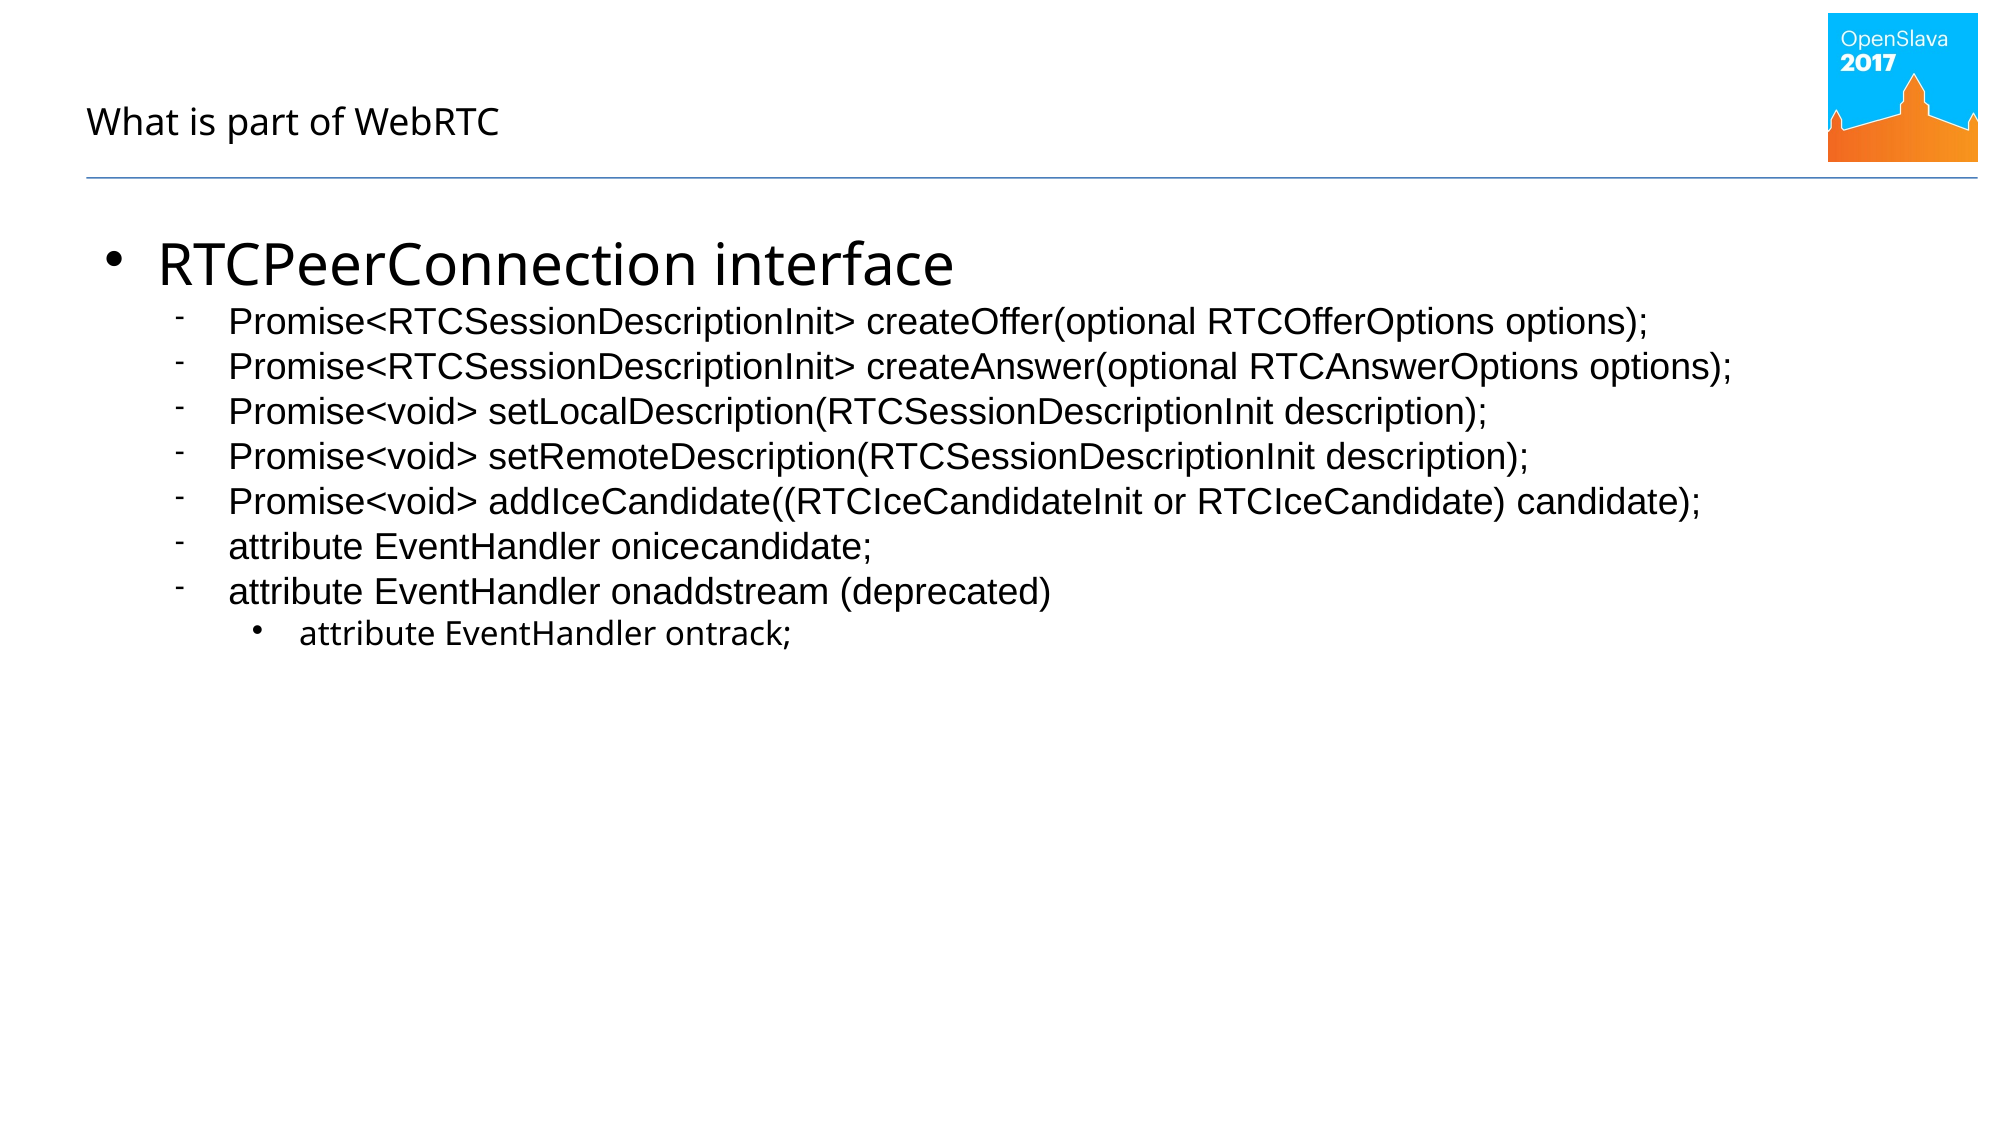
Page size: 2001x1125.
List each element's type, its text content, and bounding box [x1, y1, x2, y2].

text_box RTCPeerConnection interface Promise<RTCSessionDescriptionInit> createOffer(optional RTCOfferOptions options); Promise<RTCSessionDescriptionInit> createAnswer(optional RTCAnswerOptions options); Promise<void> setLocalDescription(RTCSessionDescriptionInit description); Promise<void> setRemoteDescription(RTCSessionDescriptionInit description); Promise<void> addIceCandidate((RTCIceCandidateInit or RTCIceCandidate) candidate); attribute EventHandler onicecandidate; attribute EventHandler onaddstream (deprecated) attribute EventHandler ontrack; [86, 226, 1829, 997]
picture [1868, 37, 1882, 44]
picture [1918, 37, 1924, 45]
picture [1829, 75, 1978, 162]
picture [1884, 54, 1895, 71]
text_box What is part of WebRTC [86, 62, 1829, 178]
picture [1873, 54, 1881, 71]
picture [1842, 54, 1871, 71]
picture [1941, 35, 1947, 45]
